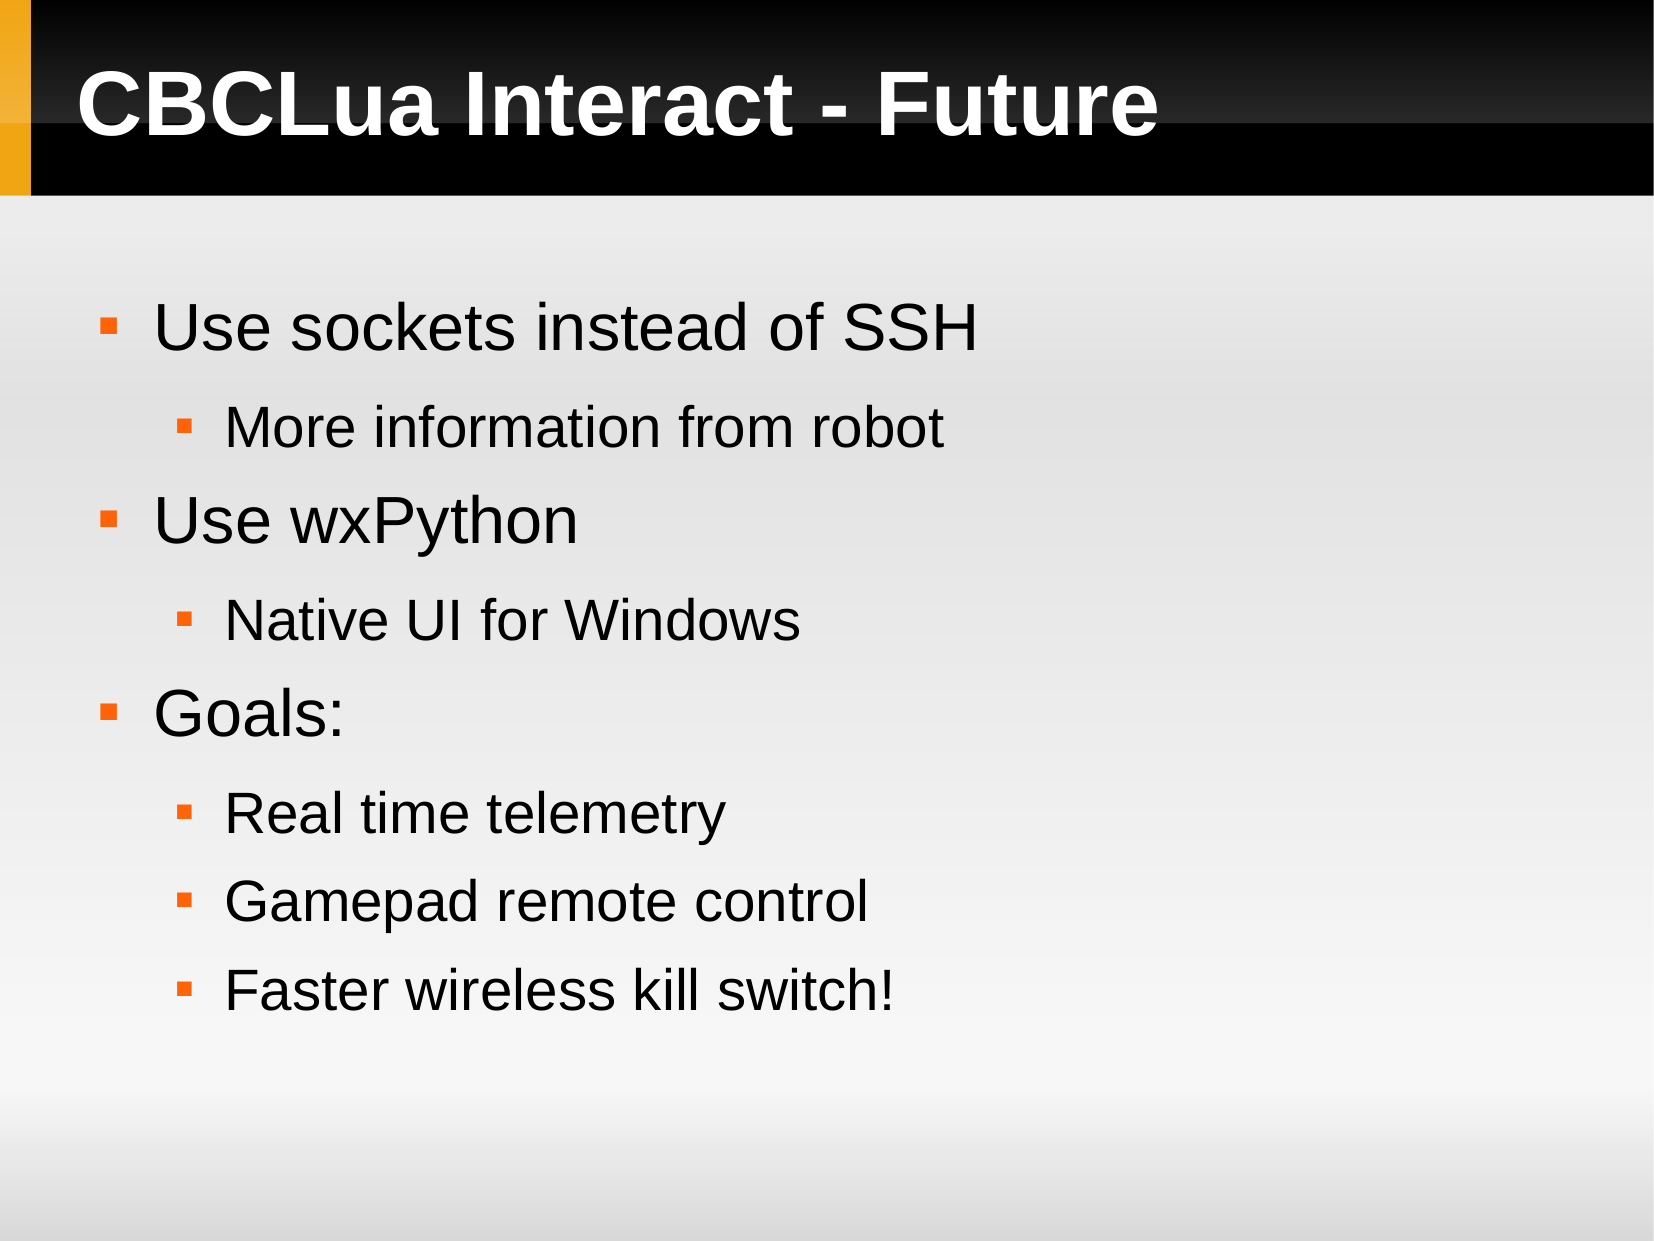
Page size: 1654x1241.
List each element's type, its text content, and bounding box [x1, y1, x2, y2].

title CBCLua Interact - Future [76, 7, 1565, 200]
picture [0, 0, 1654, 1241]
list Use sockets instead of SSH More information from robot Use wxPython Native UI for Windows Goals: Real time telemetry Gamepad remote control Faster wireless kill switch! [82, 290, 1571, 1094]
